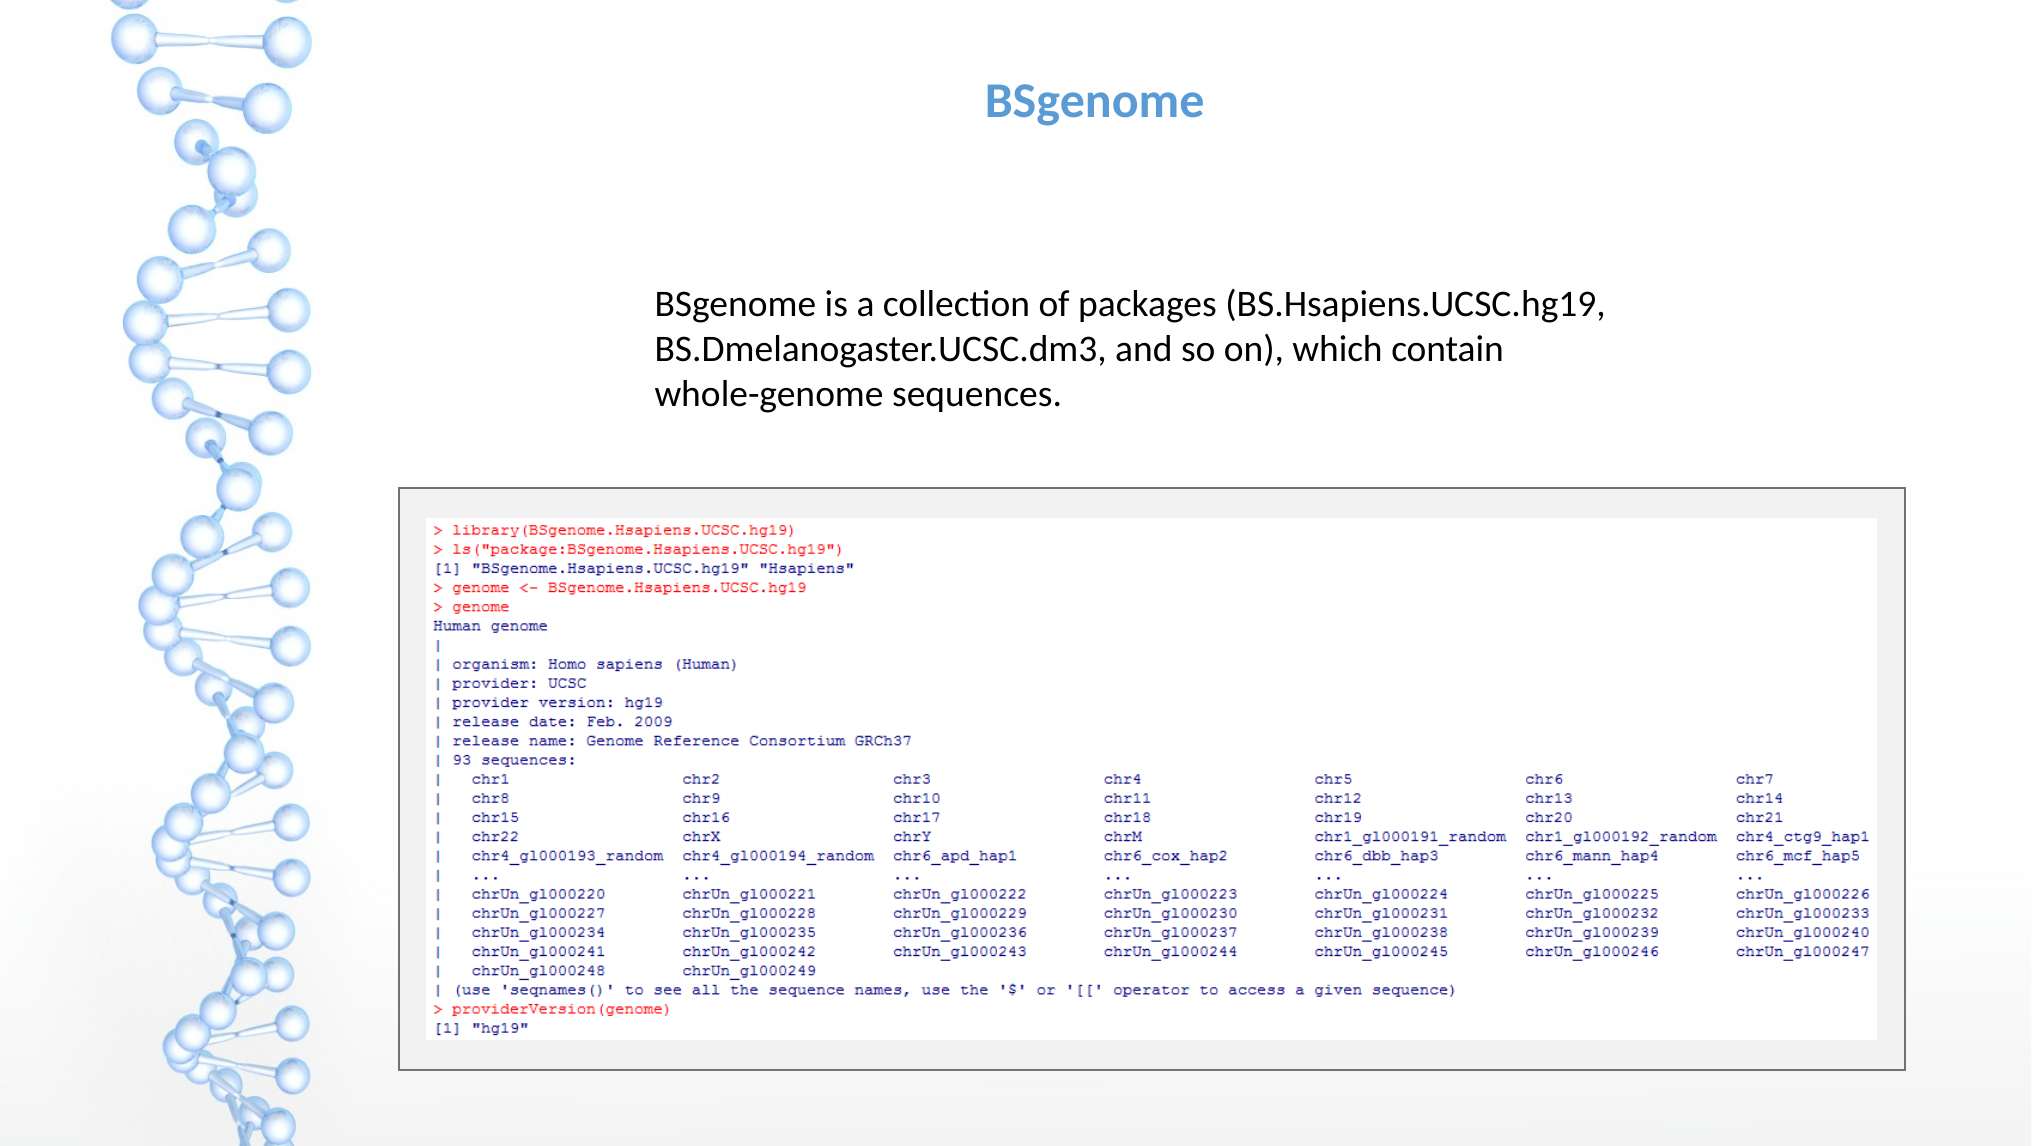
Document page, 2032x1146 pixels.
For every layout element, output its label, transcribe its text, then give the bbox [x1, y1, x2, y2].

text_box [399, 488, 1905, 1070]
picture [426, 518, 1877, 1040]
text_box BSgenome is a collection of packages (BS.Hsapiens.UCSC.hg19, BS.Dmelanogaster.UCSC.dm3, and so on), which contain whole-genome sequences. [639, 271, 1634, 424]
text_box BSgenome [969, 59, 1230, 136]
